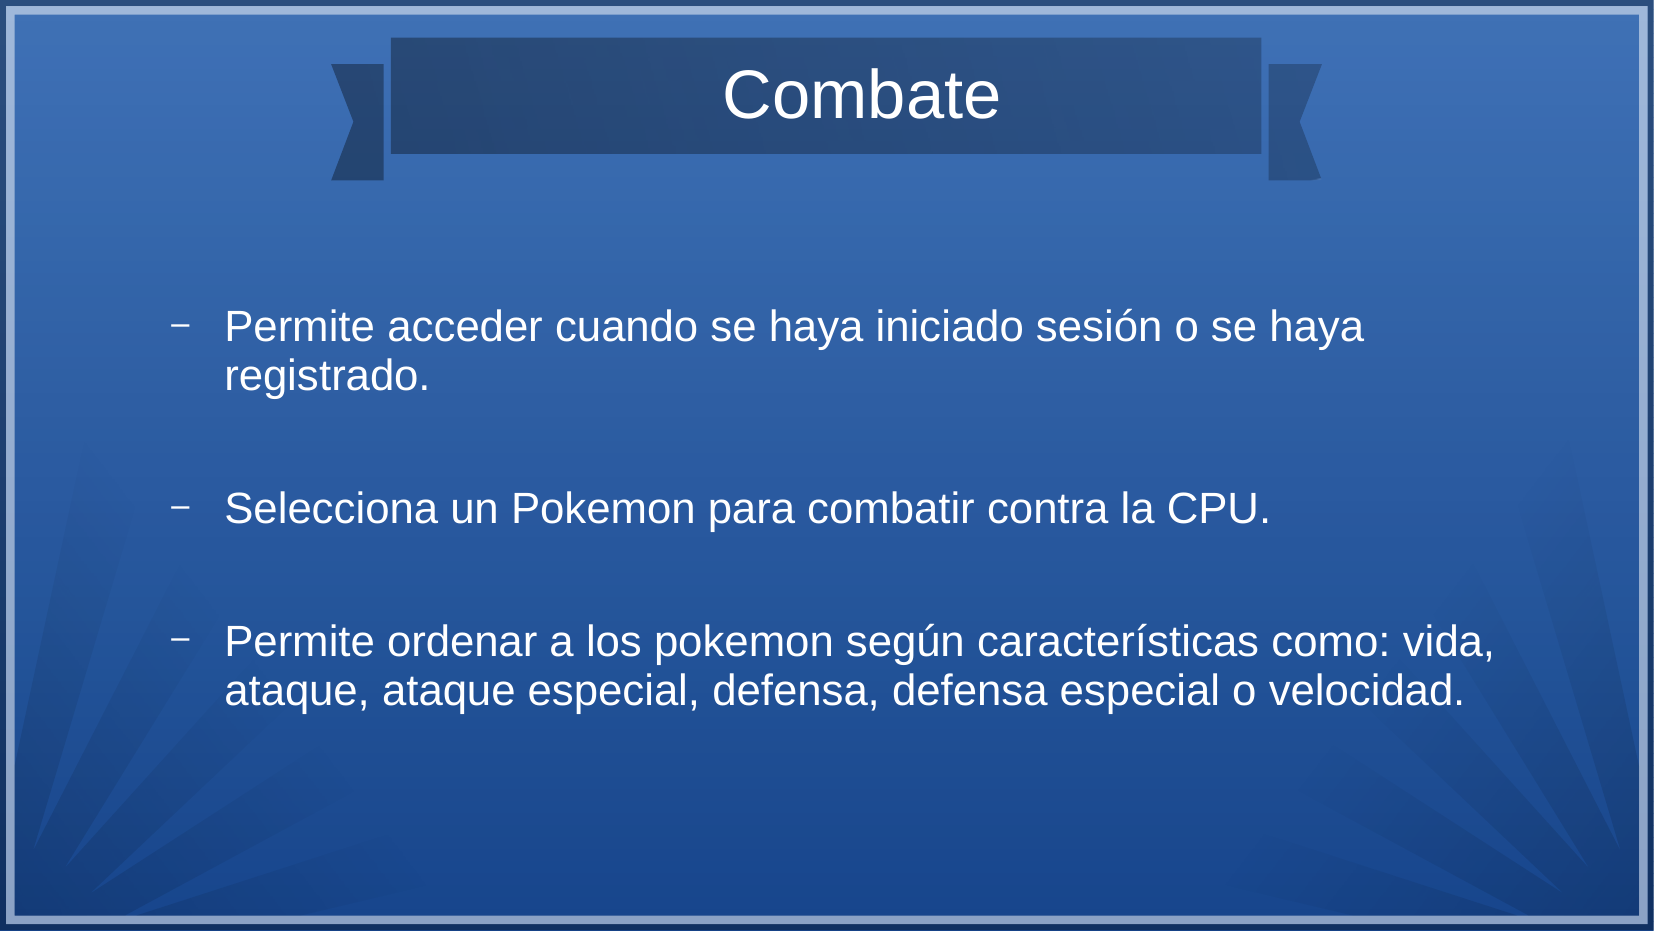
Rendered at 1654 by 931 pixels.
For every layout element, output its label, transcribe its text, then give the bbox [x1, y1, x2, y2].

list Permite acceder cuando se haya iniciado sesión o se haya registrado. Selecciona un Pokemon para combatir contra la CPU. Permite ordenar a los pokemon según características como: vida, ataque, ataque especial, defensa, defensa especial o velocidad. [82, 224, 1571, 848]
title Combate [389, 35, 1264, 154]
